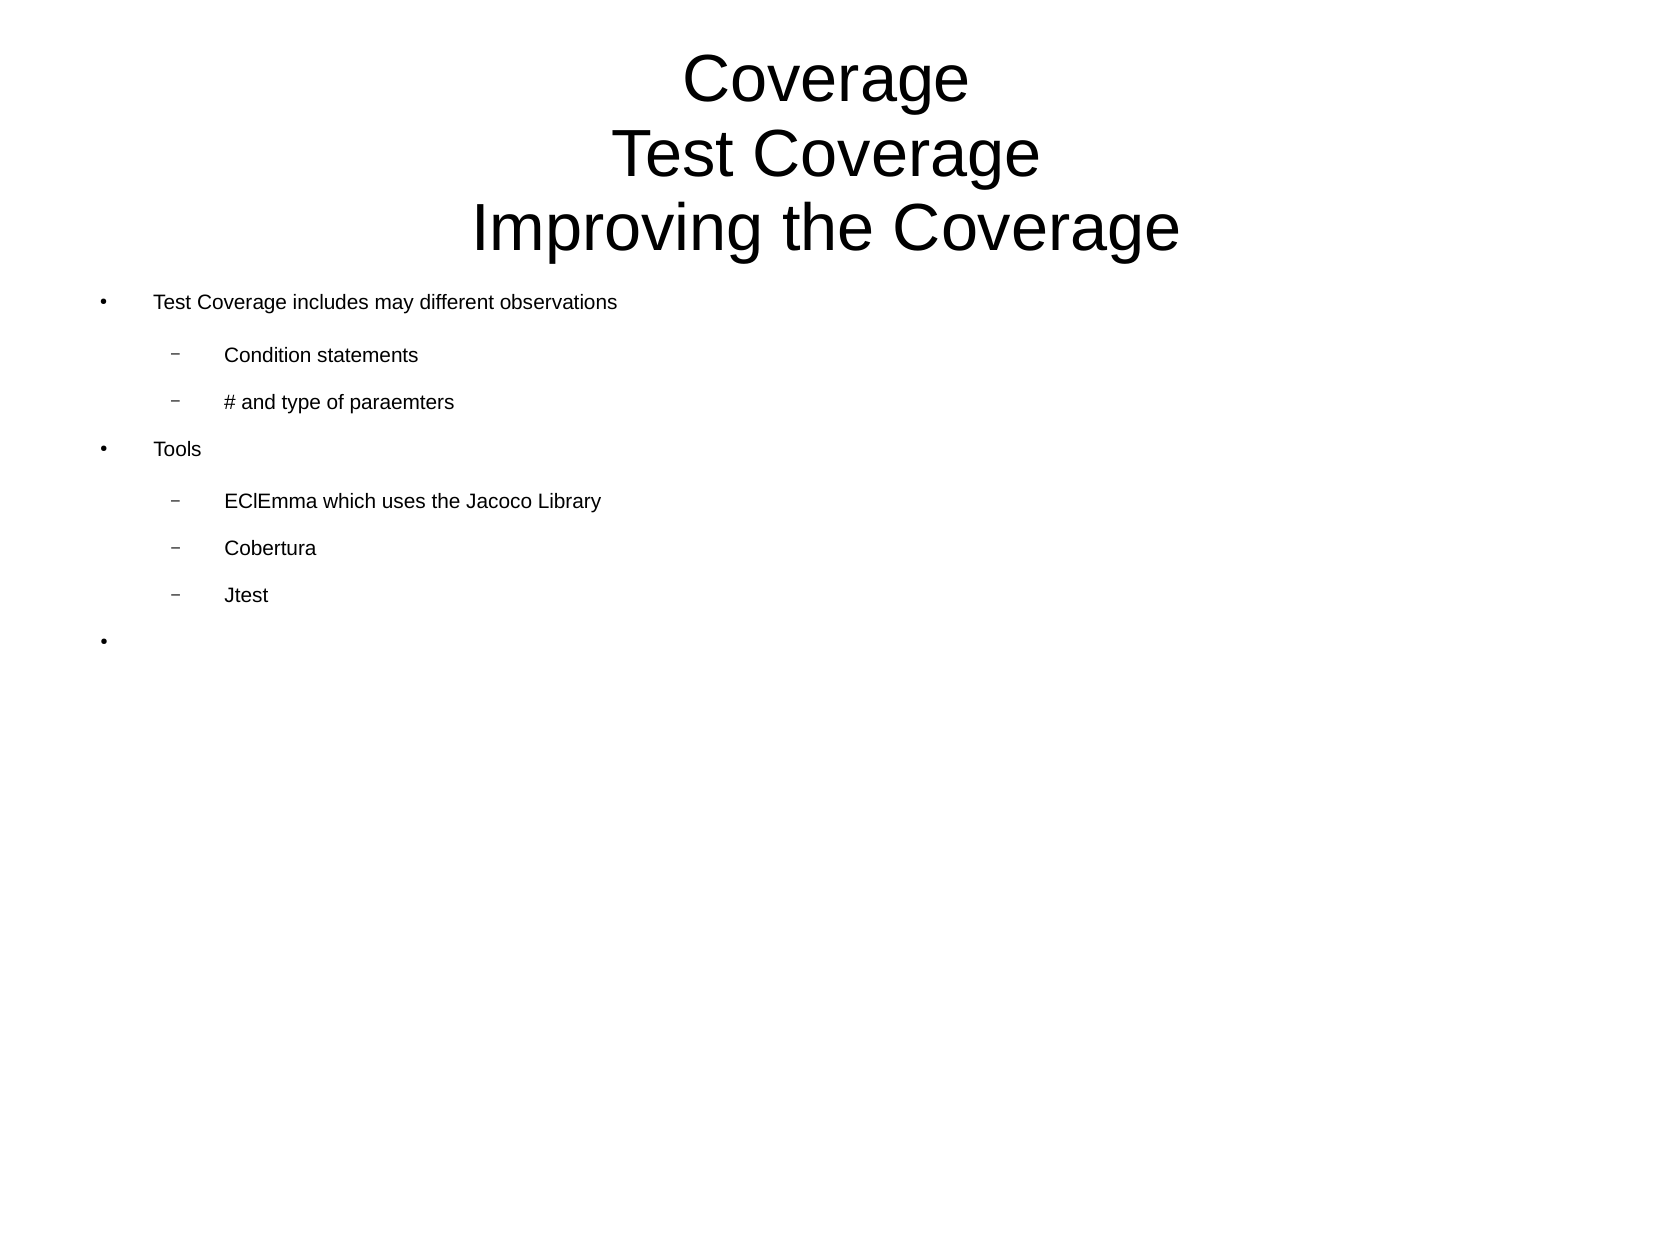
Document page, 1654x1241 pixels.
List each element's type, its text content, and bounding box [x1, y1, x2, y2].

title Coverage Test Coverage Improving the Coverage [82, 40, 1571, 266]
list Test Coverage includes may different observations Condition statements # and type of paraemters Tools EClEmma which uses the Jacoco Library Cobertura Jtest [82, 289, 1636, 1232]
